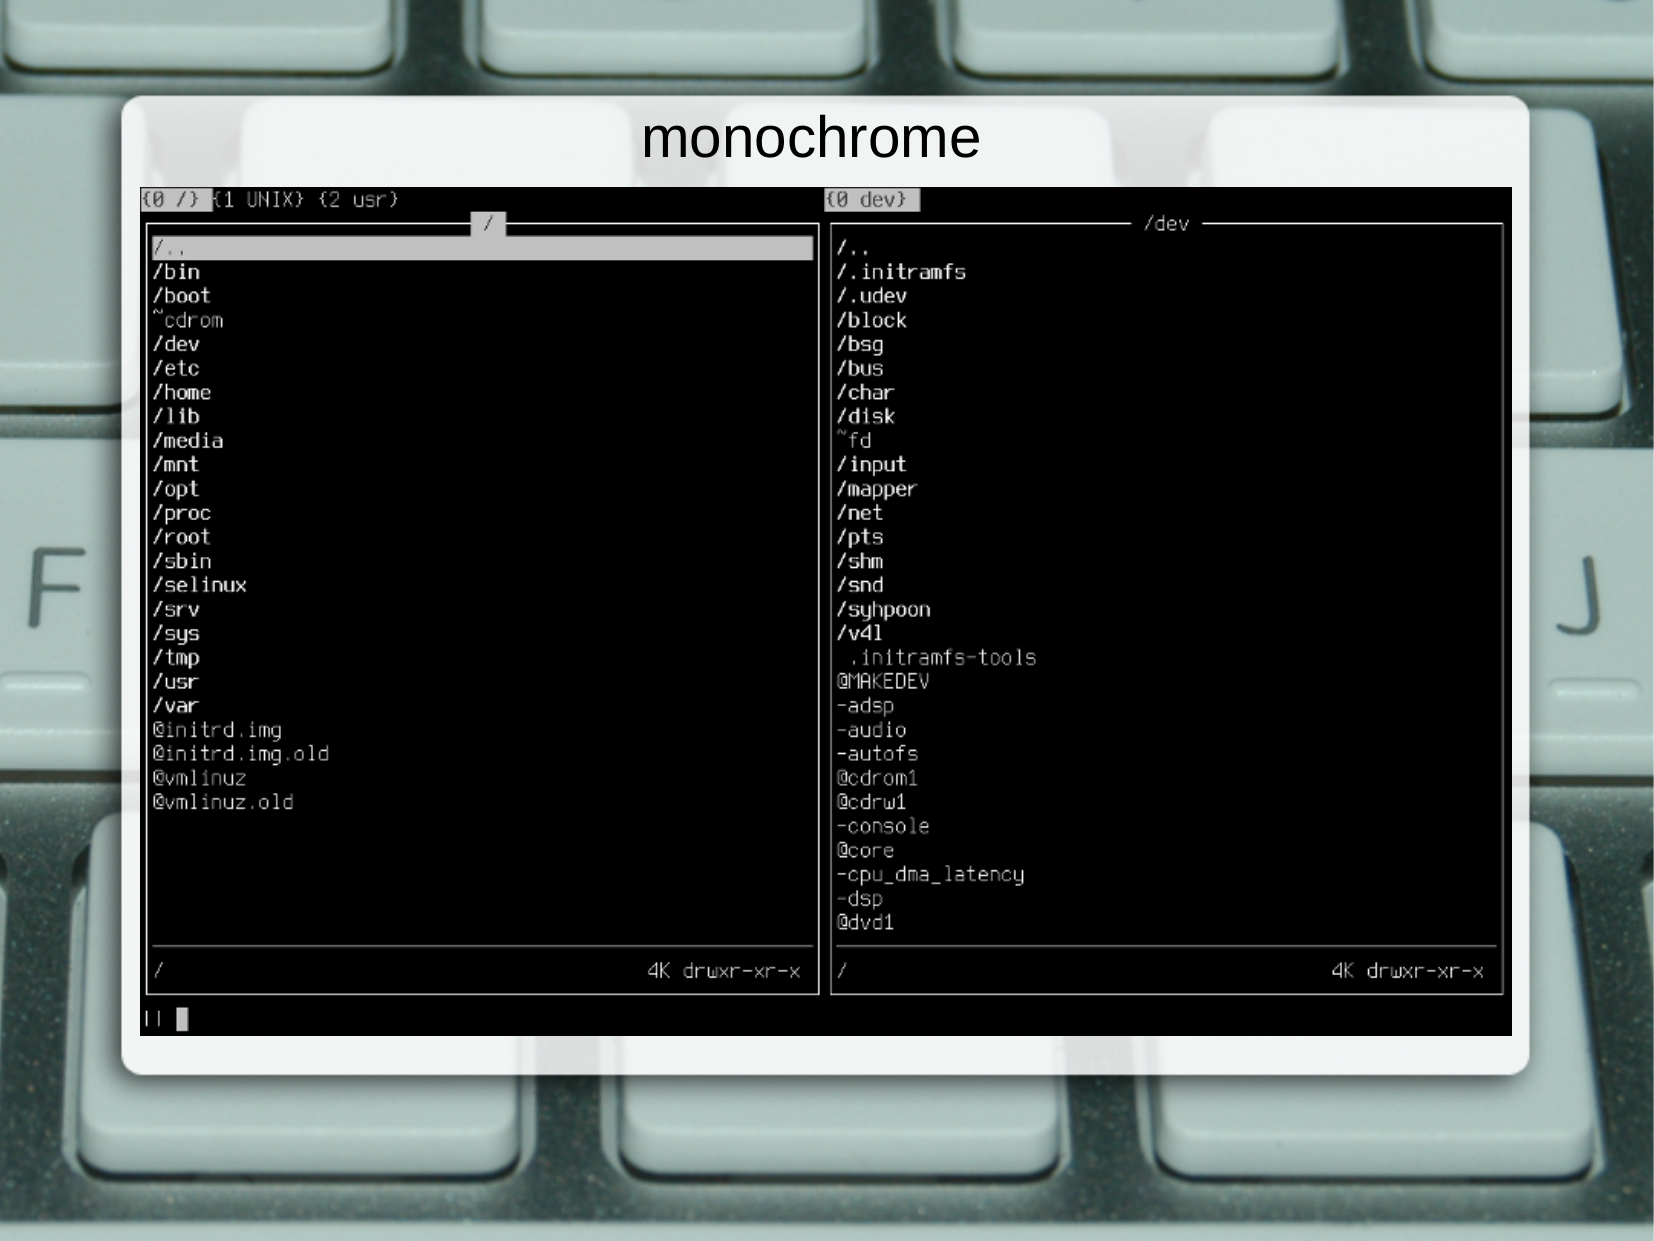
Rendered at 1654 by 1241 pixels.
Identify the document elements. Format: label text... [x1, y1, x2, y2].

title monochrome [126, 104, 1497, 170]
picture [0, 0, 1654, 1241]
